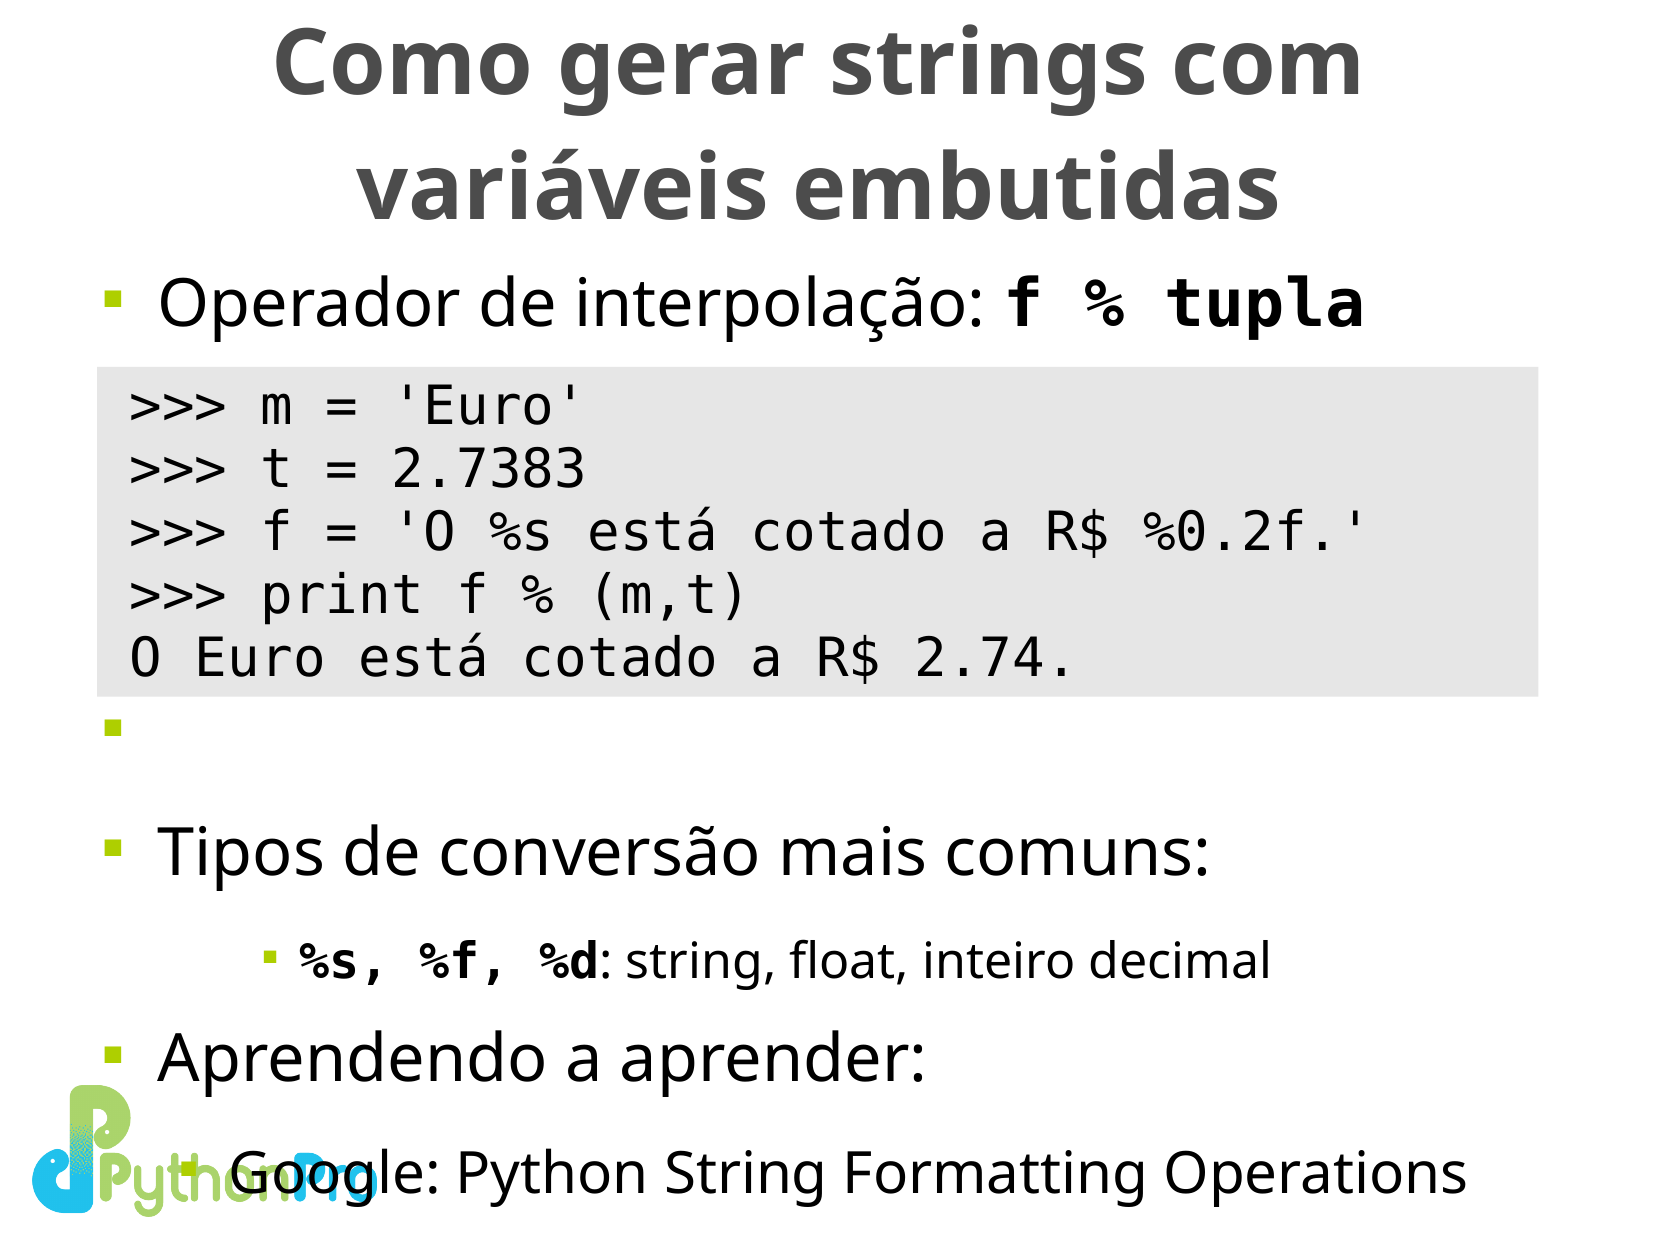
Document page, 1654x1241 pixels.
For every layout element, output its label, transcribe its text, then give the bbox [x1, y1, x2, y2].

title Como gerar strings com variáveis embutidas [75, 17, 1564, 226]
list Operador de interpolação: f % tupla Tipos de conversão mais comuns: %s, %f, %d: string, float, inteiro decimal Aprendendo a aprender: Google: Python String Formatting Operations [86, 255, 1628, 1086]
text_box >>> m = 'Euro' >>> t = 2.7383 >>> f = 'O %s está cotado a R$ %0.2f.' >>> print f % (m,t) O Euro está cotado a R$ 2.74. [97, 366, 1539, 697]
picture [32, 1085, 377, 1217]
